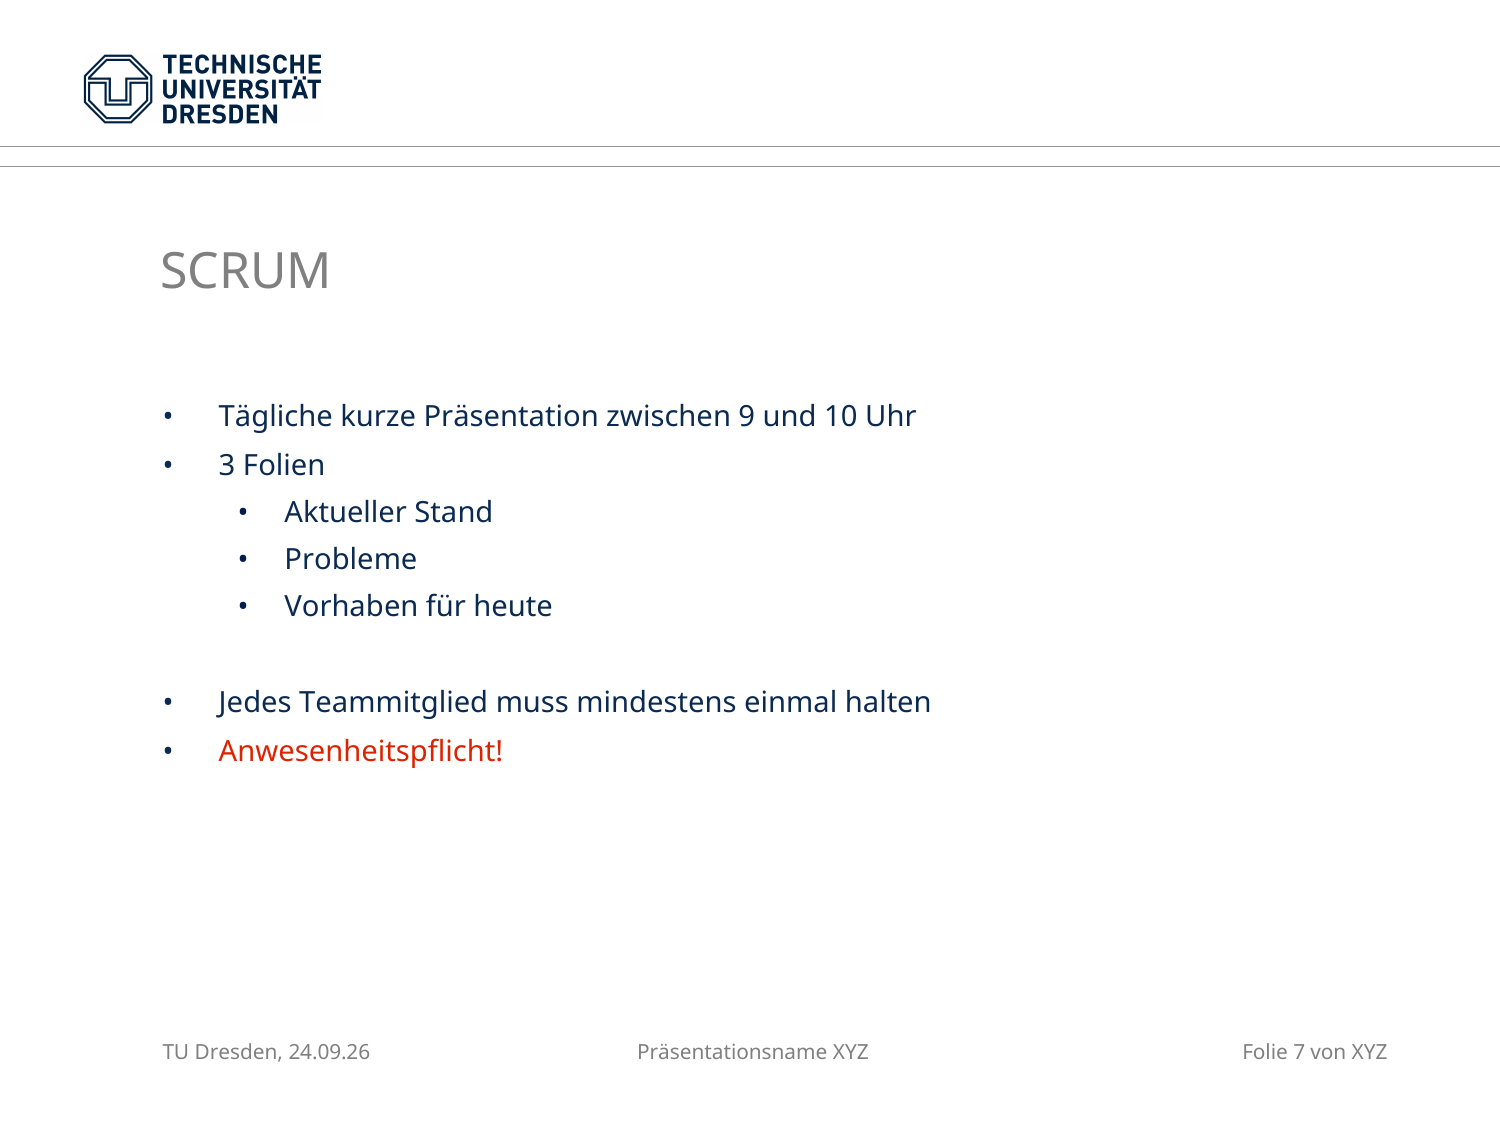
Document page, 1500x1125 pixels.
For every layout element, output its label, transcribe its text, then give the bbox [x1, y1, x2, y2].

list Tägliche kurze Präsentation zwischen 9 und 10 Uhr 3 Folien Aktueller Stand Probleme Vorhaben für heute Jedes Teammitglied muss mindestens einmal halten Anwesenheitspflicht! [162, 387, 1388, 963]
title SCRUM [160, 231, 1392, 306]
picture [83, 54, 321, 124]
